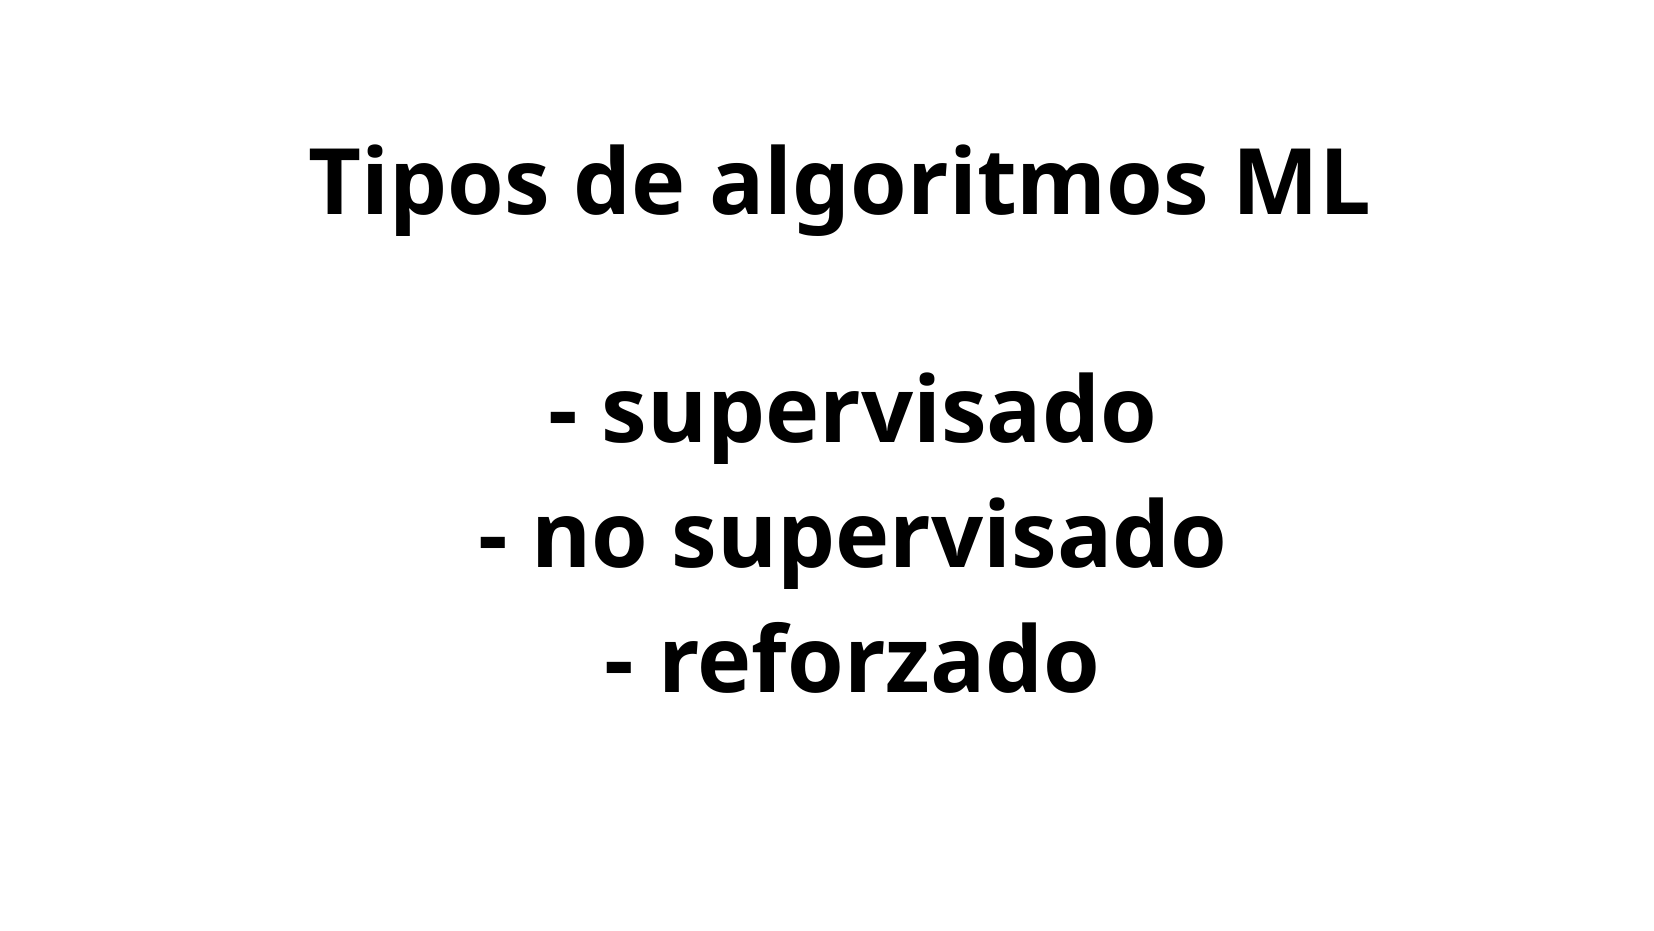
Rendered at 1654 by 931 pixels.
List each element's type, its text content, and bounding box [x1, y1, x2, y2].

text_box - supervisado - no supervisado - reforzado [162, 337, 1544, 683]
text_box Tipos de algoritmos ML [149, 109, 1531, 279]
